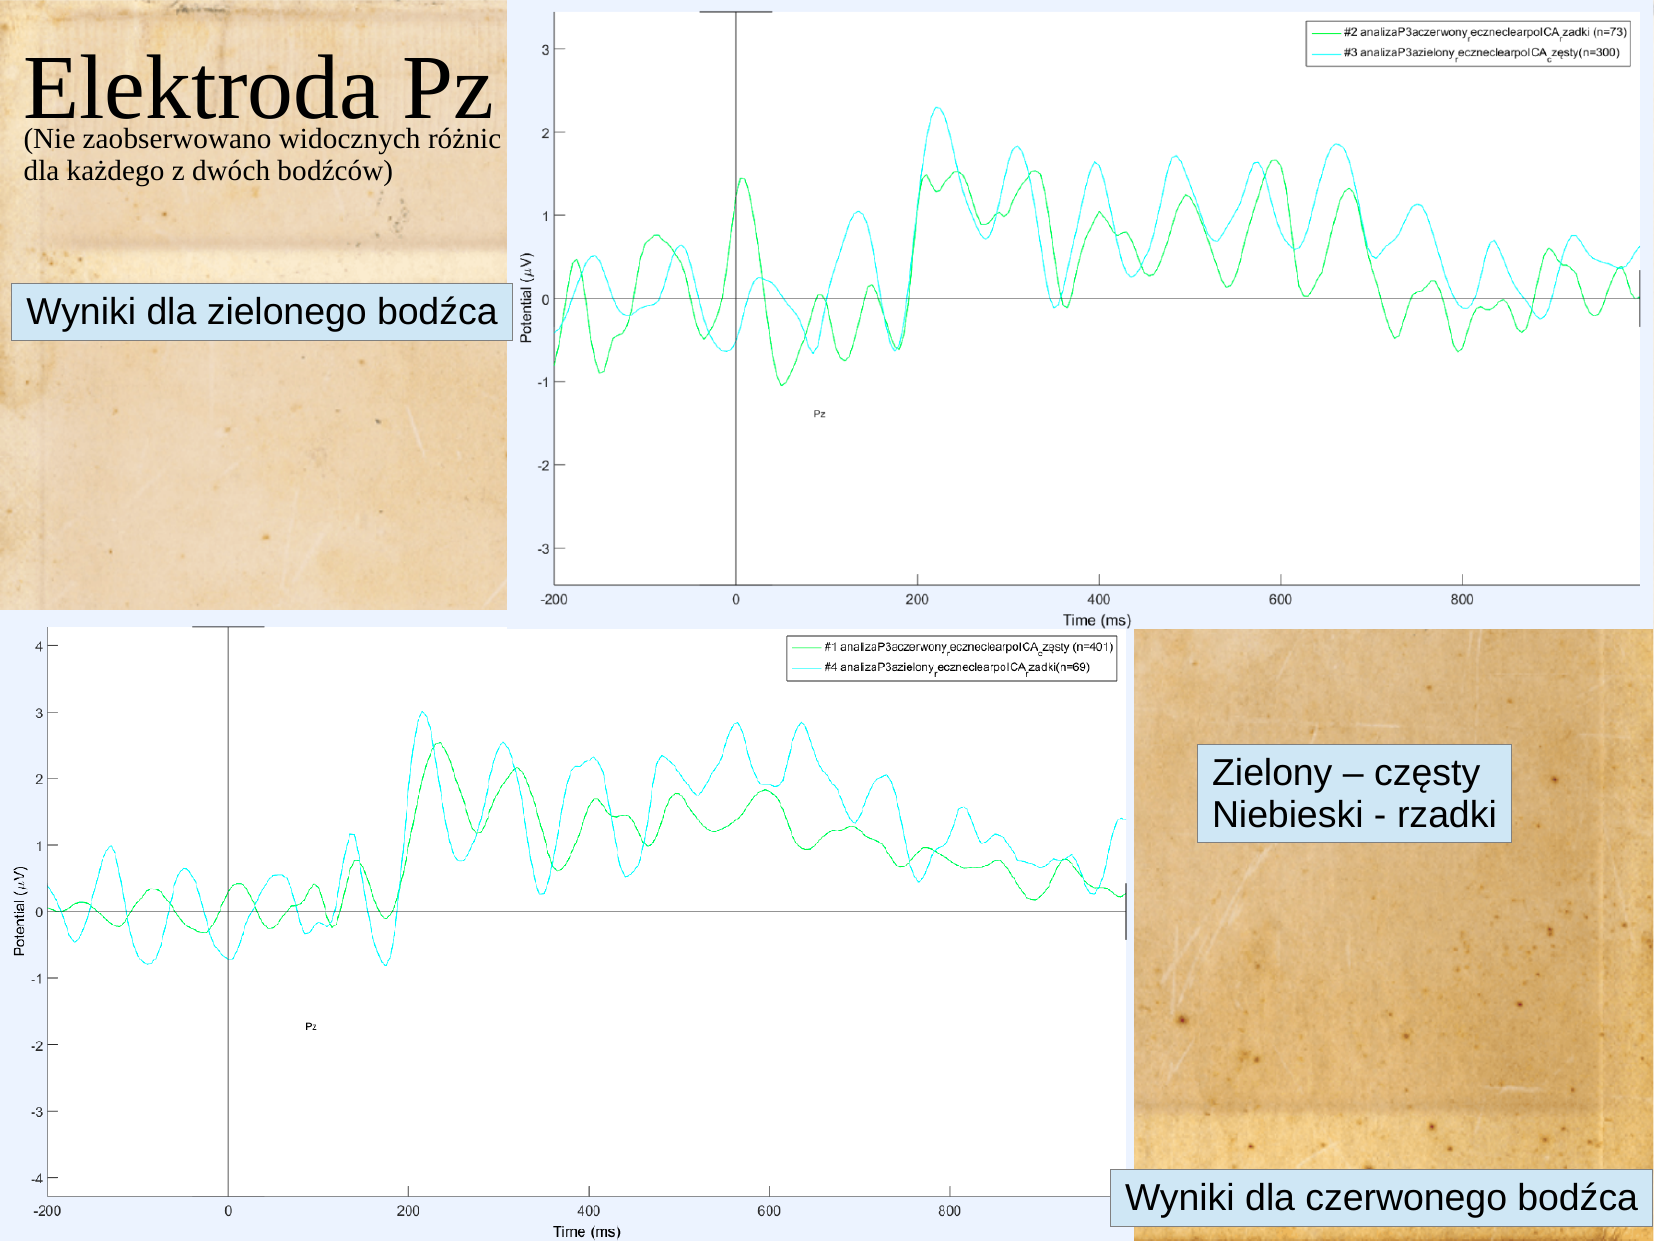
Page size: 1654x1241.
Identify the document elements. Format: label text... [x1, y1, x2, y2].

title Elektroda Pz [23, 35, 507, 108]
text_box Wyniki dla czerwonego bodźca [1110, 1169, 1653, 1227]
title (Nie zaobserwowano widocznych różnic dla każdego z dwóch bodźców) [23, 108, 508, 201]
text_box Zielony – częsty Niebieski - rzadki [1197, 744, 1512, 843]
picture [0, 0, 1654, 1241]
text_box Wyniki dla zielonego bodźca [11, 283, 513, 341]
